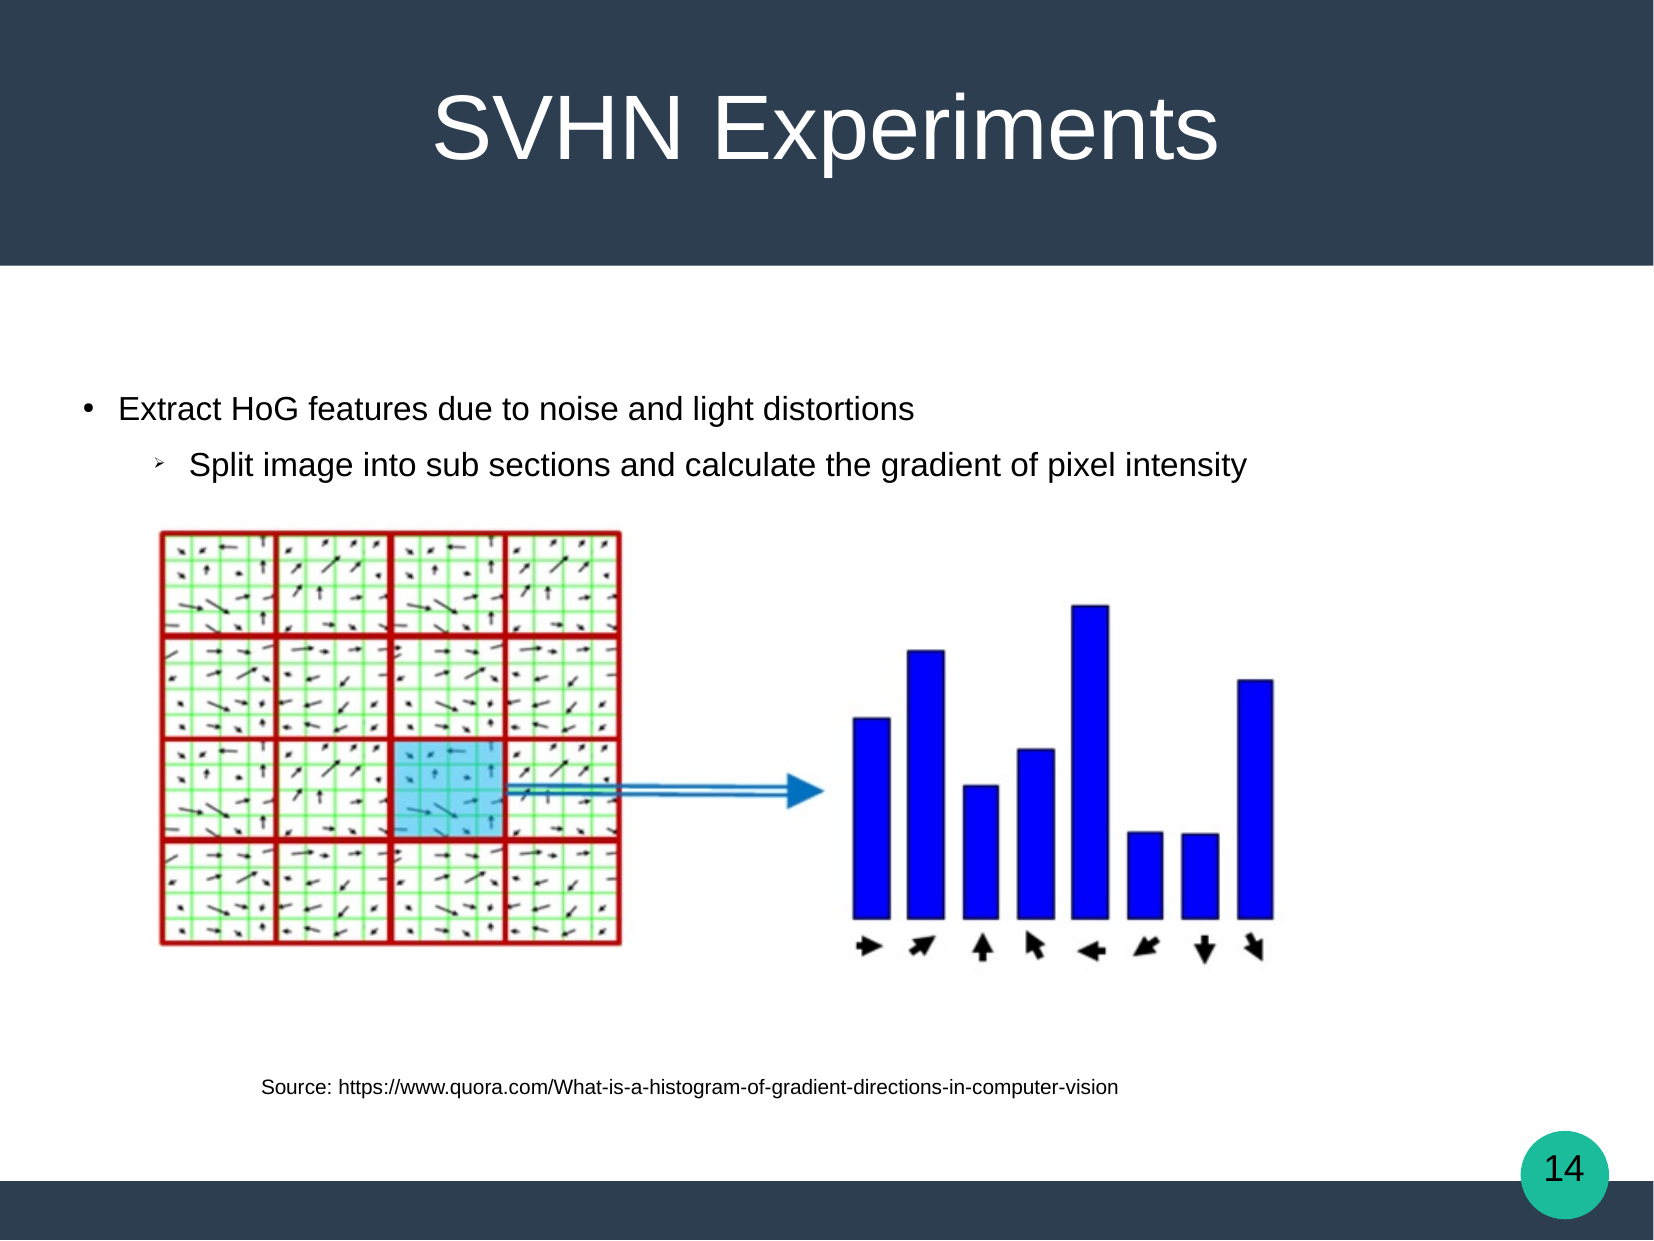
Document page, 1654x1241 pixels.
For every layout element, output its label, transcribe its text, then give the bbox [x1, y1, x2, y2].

title SVHN Experiments [59, 49, 1595, 207]
picture [134, 523, 1306, 976]
text_box <number> [1528, 1140, 1654, 1223]
subtitle Extract HoG features due to noise and light distortions Split image into sub sections and calculate the gradient of pixel intensity [82, 290, 1571, 1010]
text_box Source: https://www.quora.com/What-is-a-histogram-of-gradient-directions-in-computer-vision [165, 1065, 1216, 1111]
